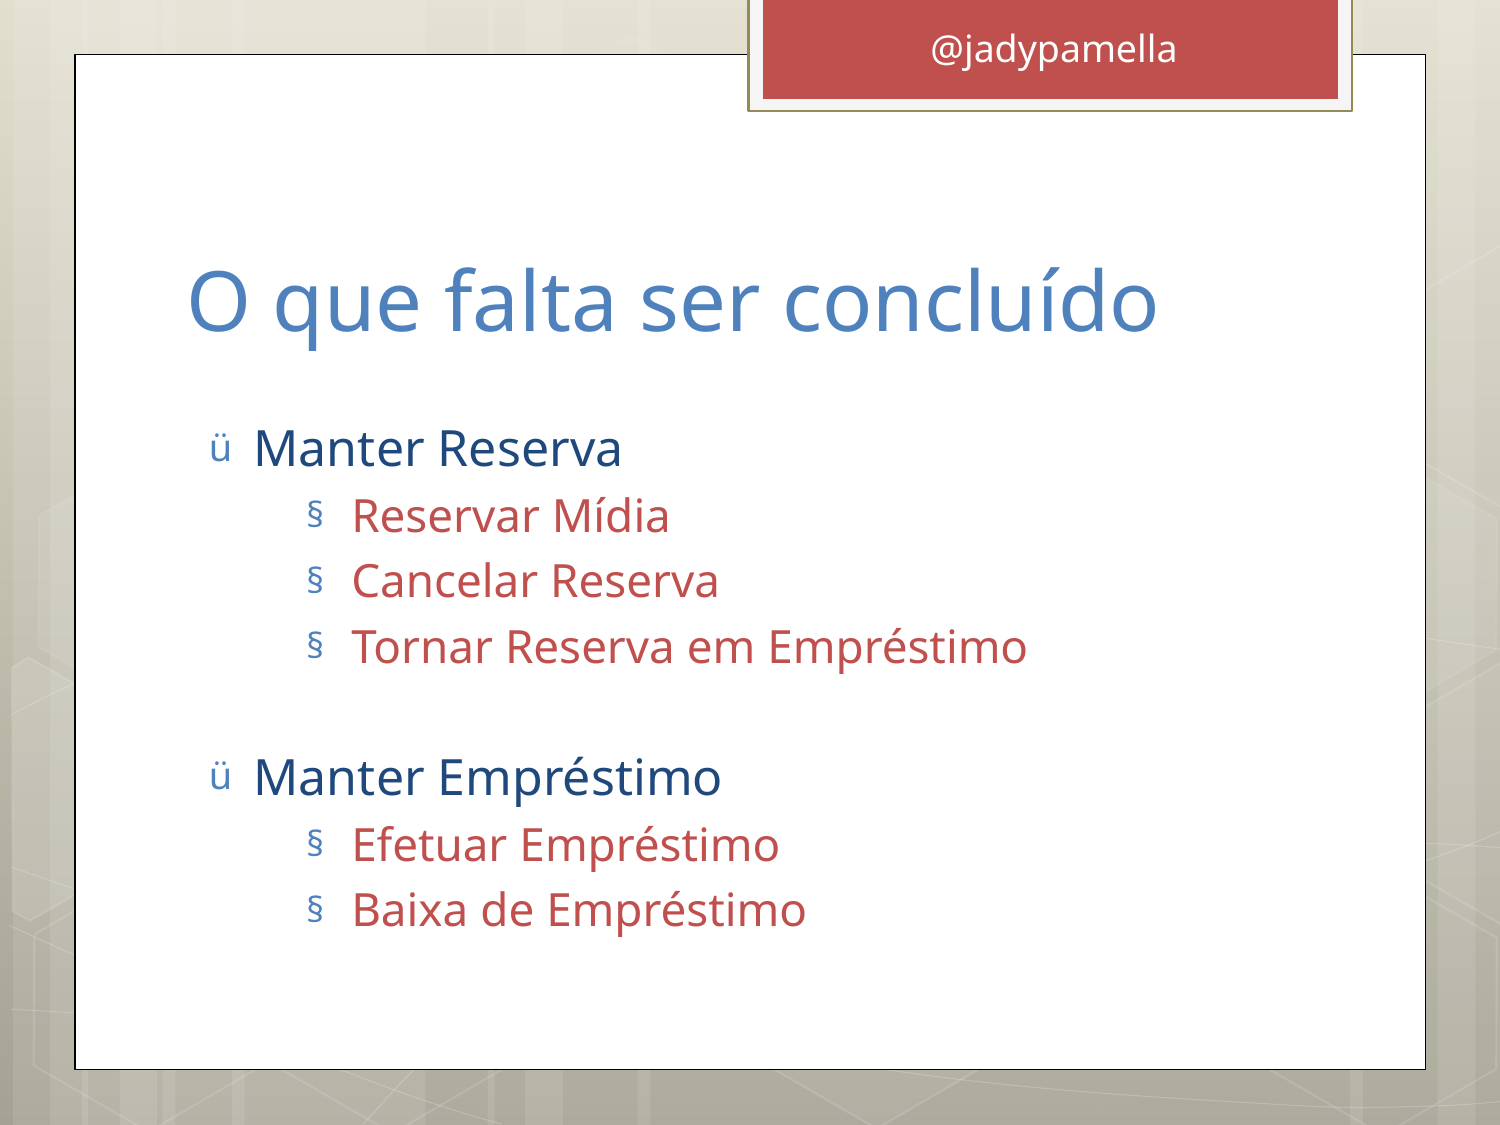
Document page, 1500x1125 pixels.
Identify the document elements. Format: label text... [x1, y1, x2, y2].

title O que falta ser concluído [171, 168, 1324, 357]
text_box @jadypamella [915, 17, 1211, 79]
list Manter Reserva Reservar Mídia Cancelar Reserva Tornar Reserva em Empréstimo Manter Empréstimo Efetuar Empréstimo Baixa de Empréstimo [171, 408, 1283, 1024]
